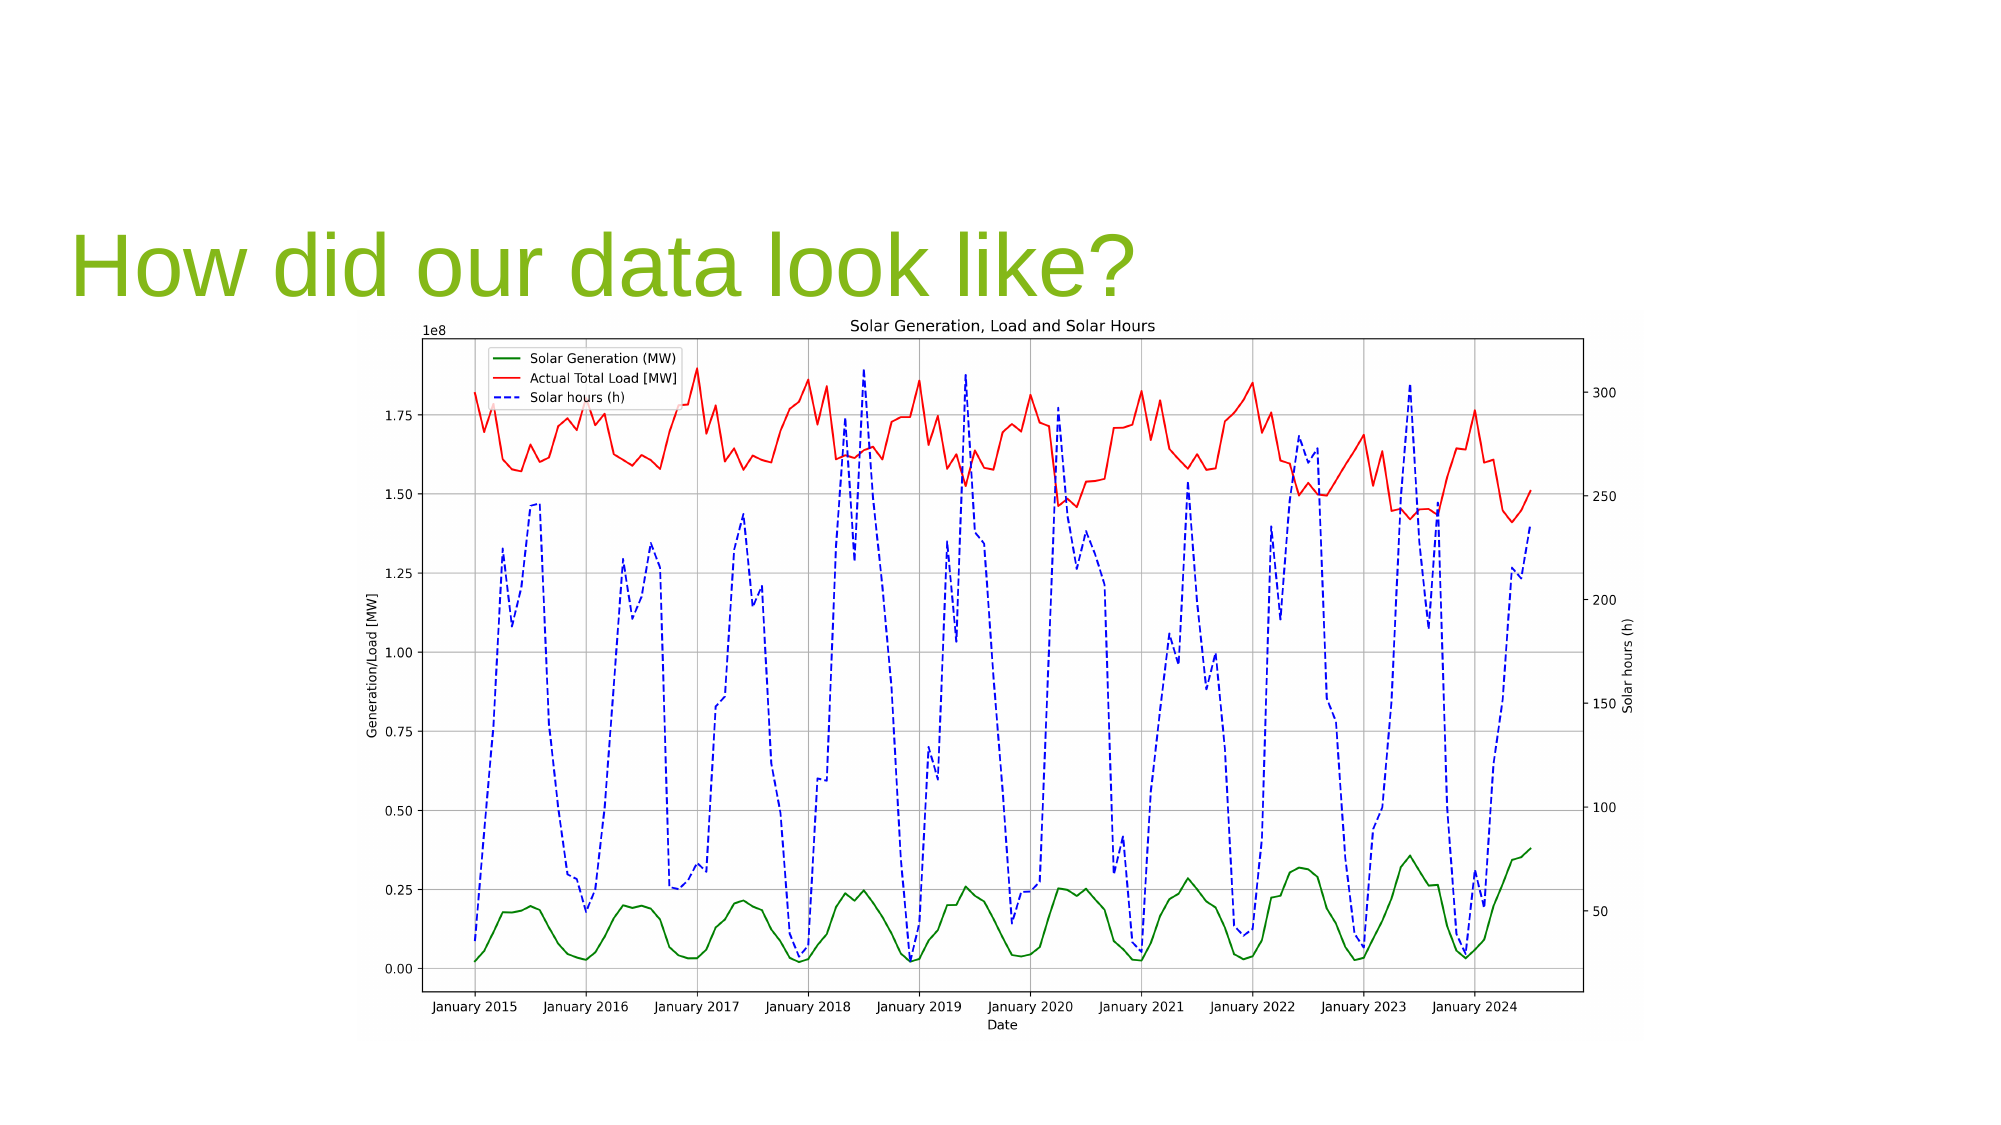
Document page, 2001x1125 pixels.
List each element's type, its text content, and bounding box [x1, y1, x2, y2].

title How did our data look like? [55, 200, 1946, 311]
picture [357, 310, 1644, 1041]
